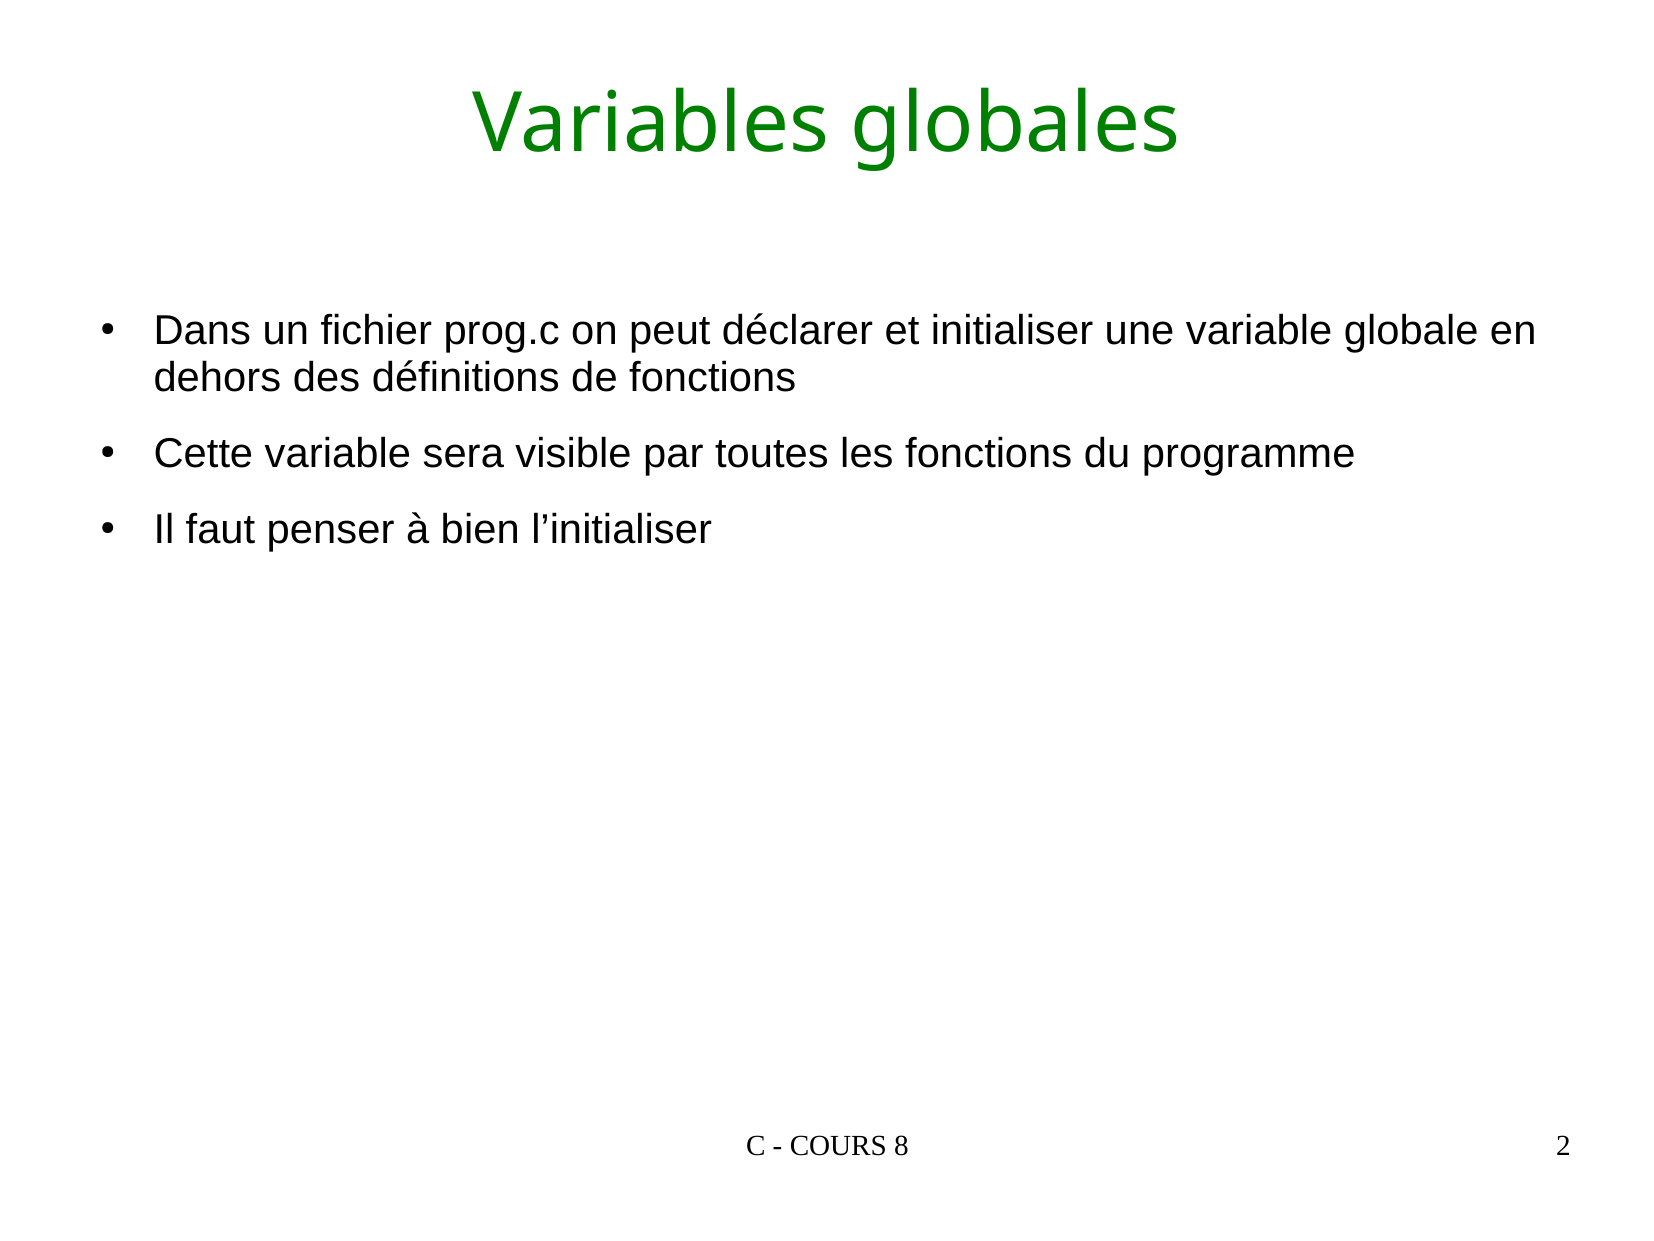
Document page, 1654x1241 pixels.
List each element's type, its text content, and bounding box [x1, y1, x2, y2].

list Dans un fichier prog.c on peut déclarer et initialiser une variable globale en dehors des définitions de fonctions Cette variable sera visible par toutes les fonctions du programme Il faut penser à bien l’initialiser [82, 307, 1571, 1123]
title Variables globales [82, 49, 1571, 189]
